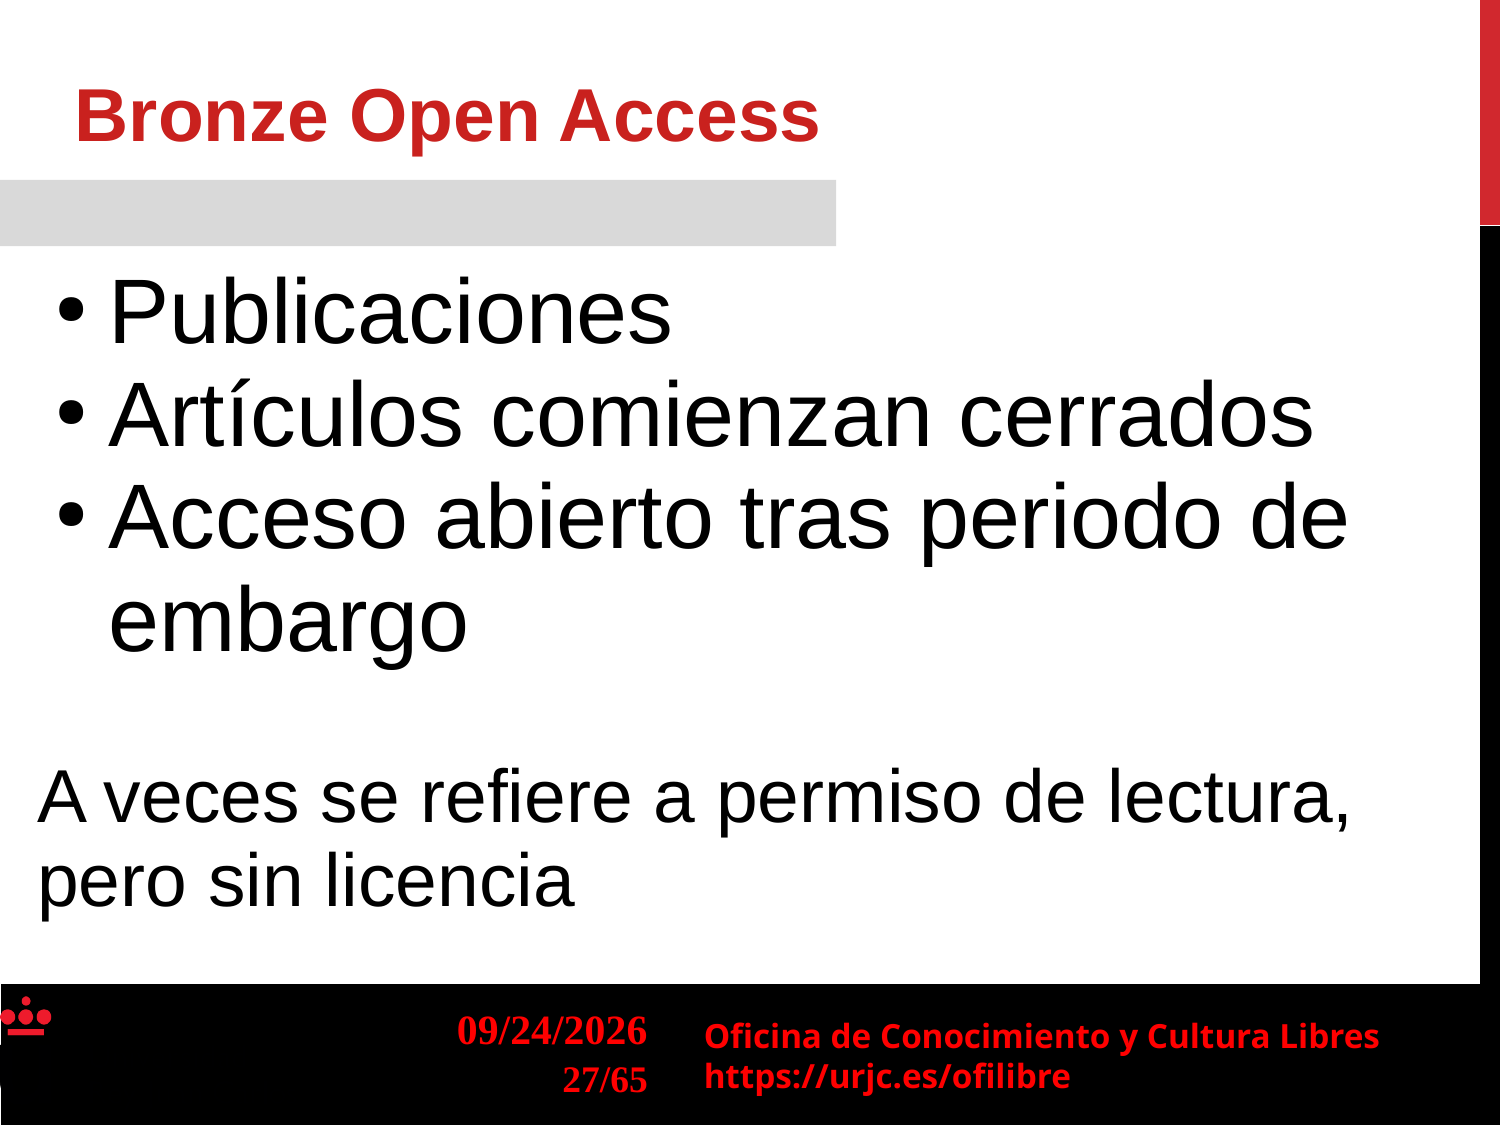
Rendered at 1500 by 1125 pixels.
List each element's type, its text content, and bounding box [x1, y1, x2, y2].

text_box Bronze Open Access [60, 66, 991, 249]
text_box Publicaciones Artículos comienzan cerrados Acceso abierto tras periodo de embargo A veces se refiere a permiso de lectura, pero sin licencia [22, 253, 1426, 931]
title [75, 15, 1425, 172]
